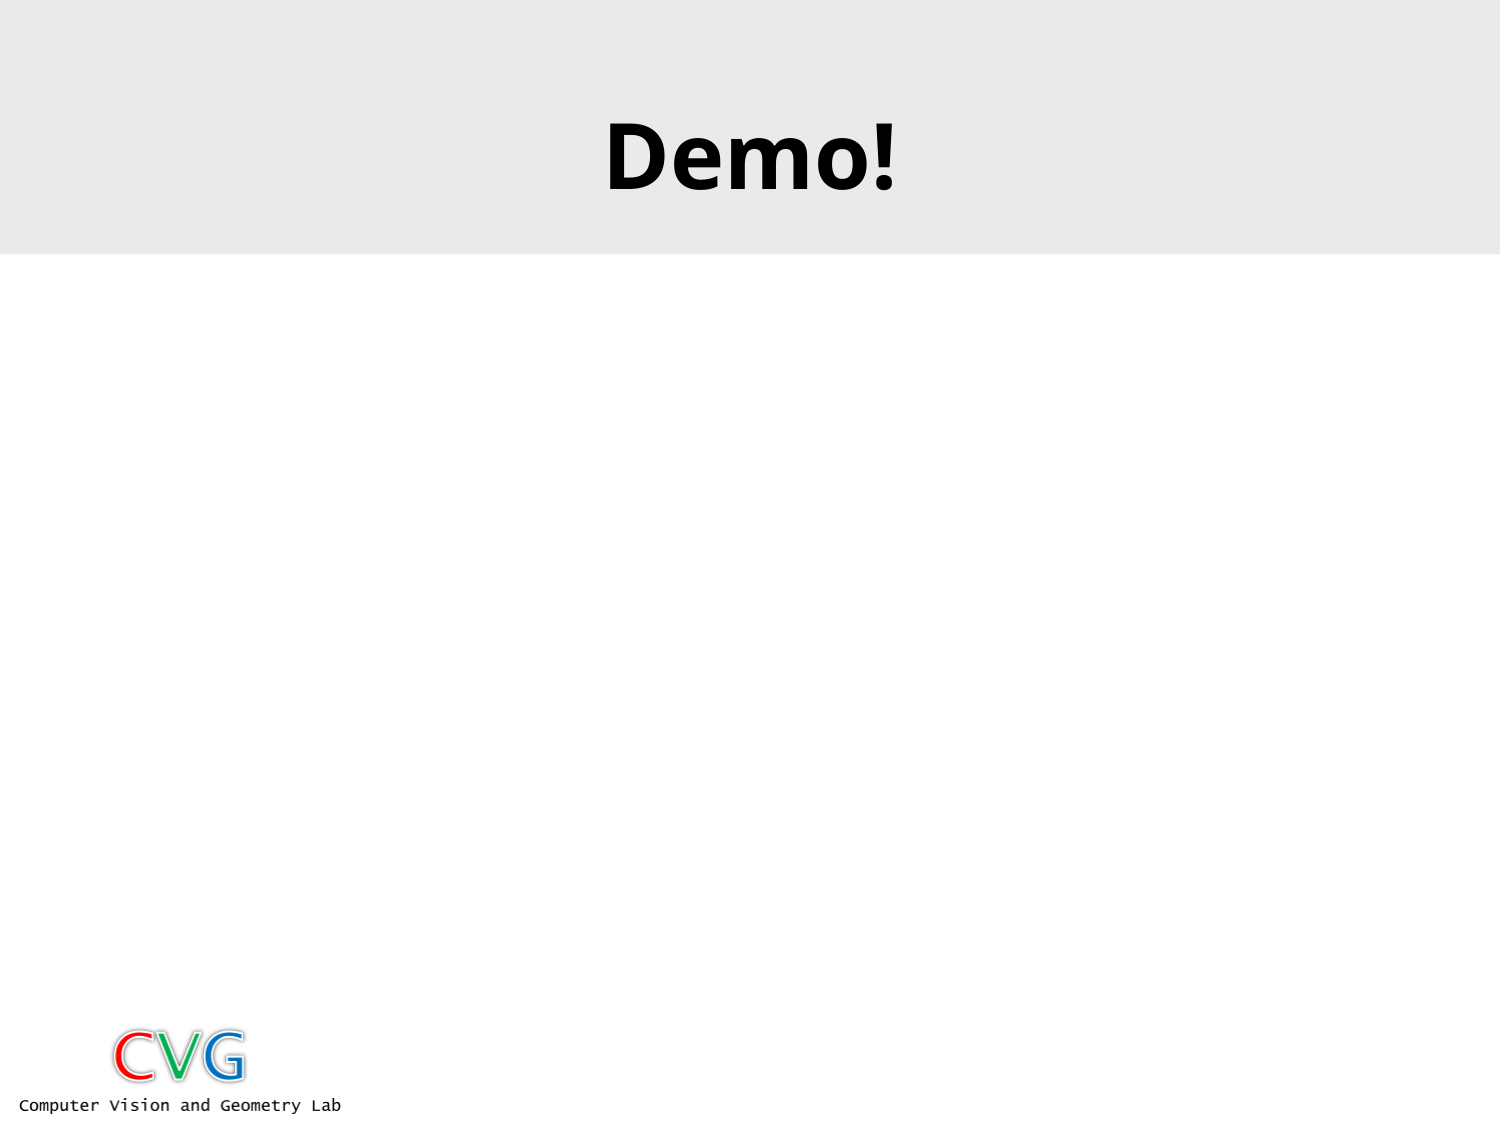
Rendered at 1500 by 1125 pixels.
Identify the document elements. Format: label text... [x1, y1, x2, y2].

title Demo! [114, 35, 1386, 271]
picture [1, 996, 359, 1124]
